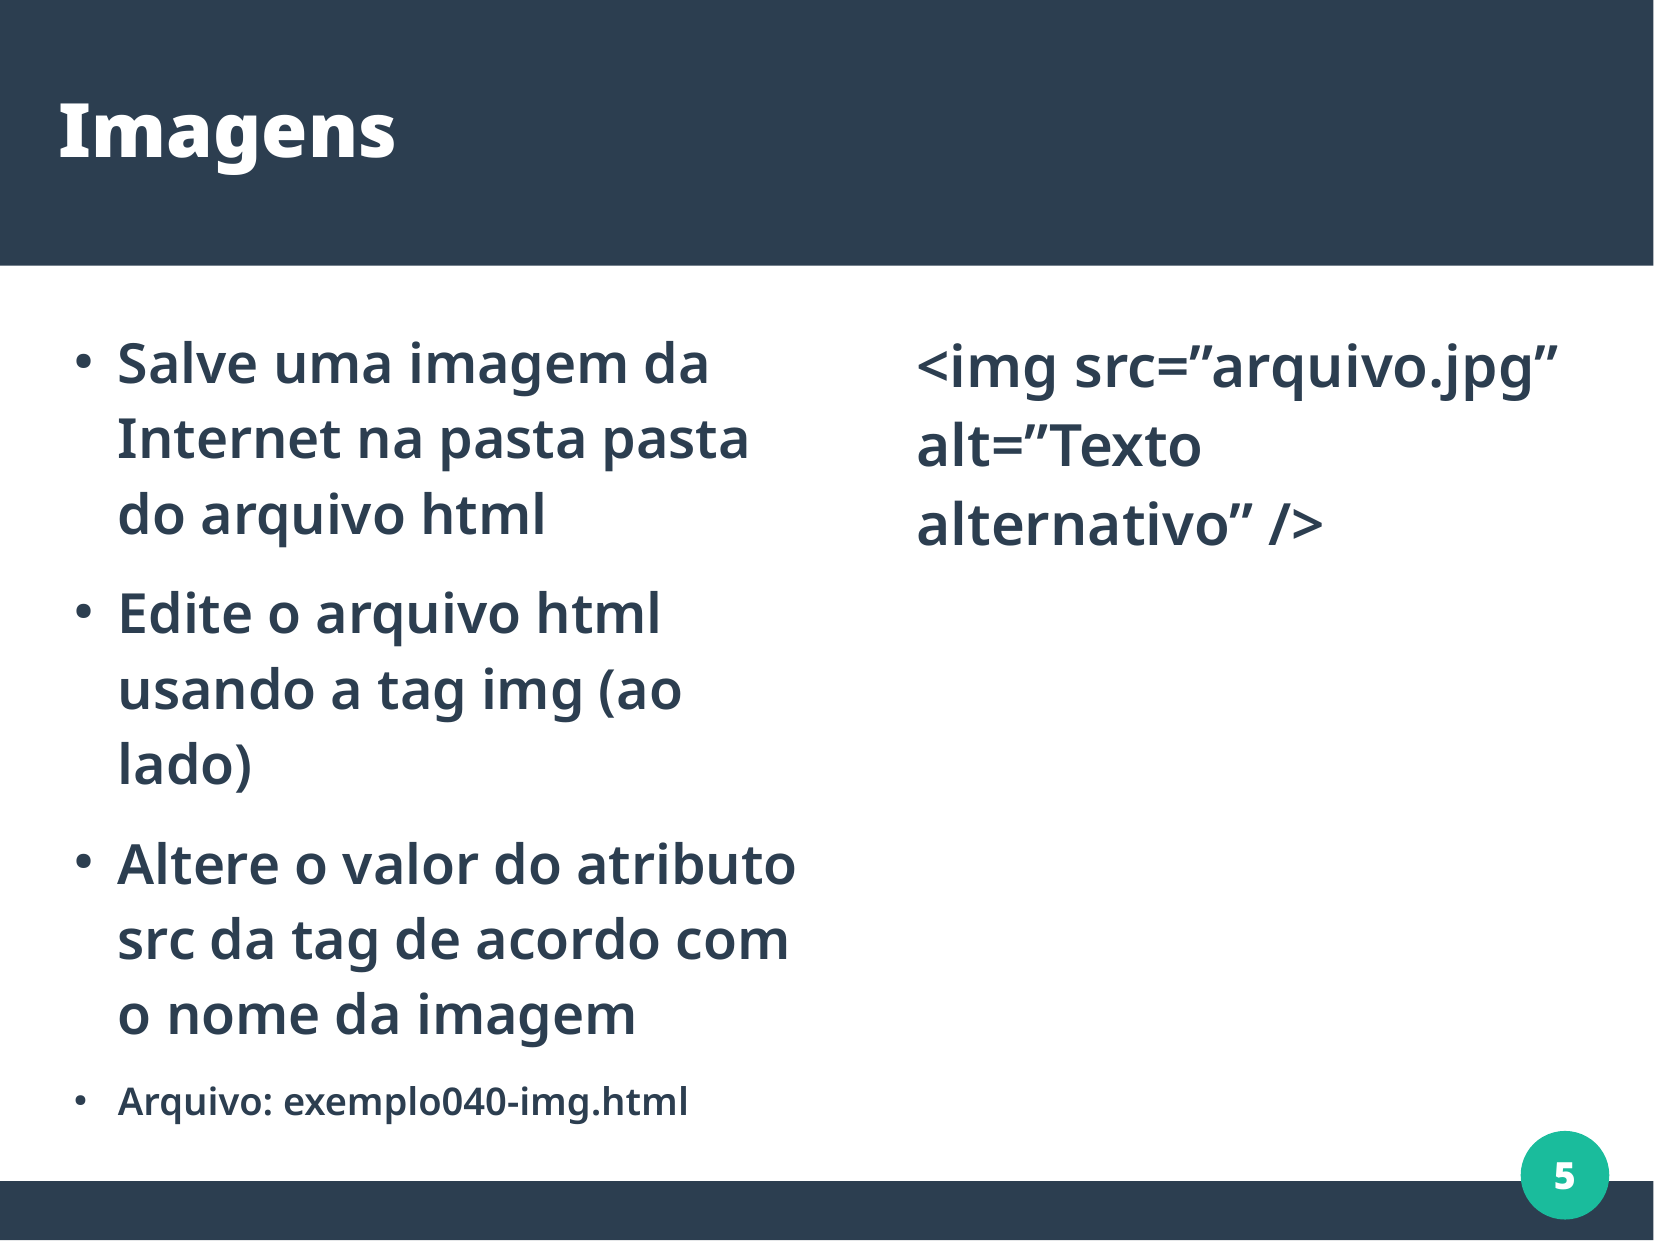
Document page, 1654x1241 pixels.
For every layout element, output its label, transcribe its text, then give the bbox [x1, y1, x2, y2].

list Salve uma imagem da Internet na pasta pasta do arquivo html Edite o arquivo html usando a tag img (ao lado) Altere o valor do atributo src da tag de acordo com o nome da imagem Arquivo: exemplo040-img.html [59, 324, 809, 1152]
title Imagens [59, 49, 1595, 207]
list <img src=”arquivo.jpg” alt=”Texto alternativo” /> [845, 324, 1596, 1152]
